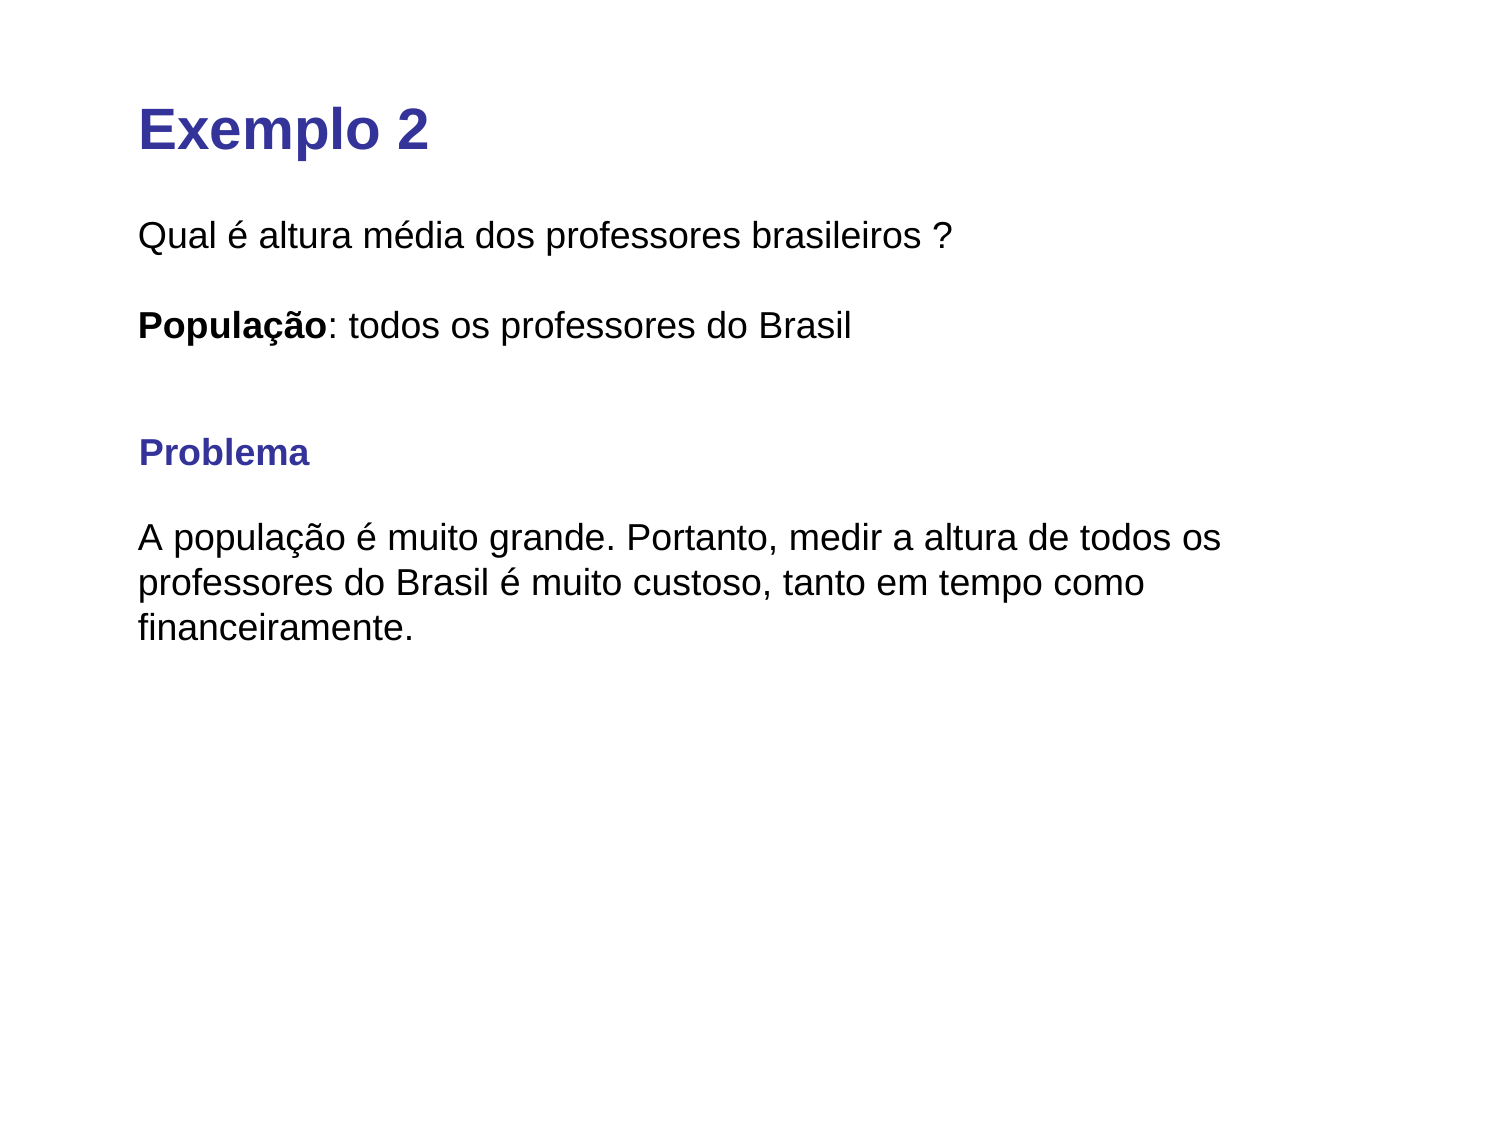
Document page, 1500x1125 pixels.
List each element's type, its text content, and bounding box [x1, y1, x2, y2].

text_box A população é muito grande. Portanto, medir a altura de todos os professores do Brasil é muito custoso, tanto em tempo como financeiramente. [123, 505, 1366, 656]
text_box Problema [123, 420, 1400, 491]
text_box População: todos os professores do Brasil [123, 293, 1366, 369]
text_box Exemplo 2 [123, 84, 1400, 179]
text_box Qual é altura média dos professores brasileiros ? [123, 203, 1366, 280]
